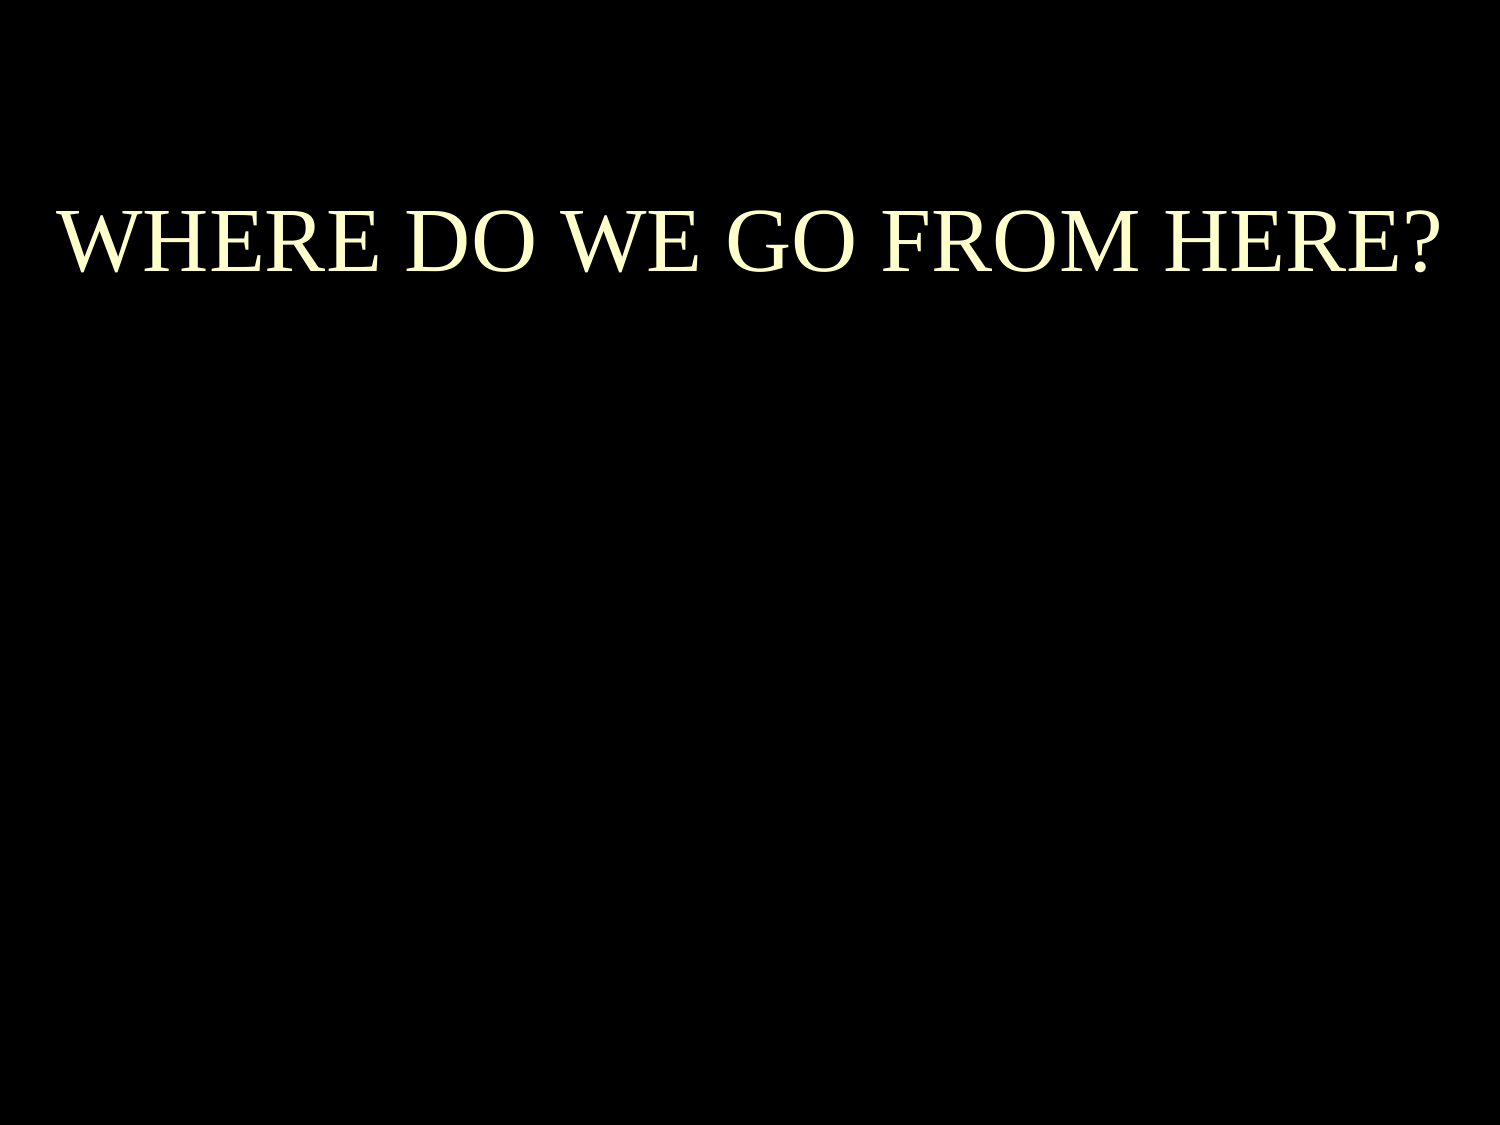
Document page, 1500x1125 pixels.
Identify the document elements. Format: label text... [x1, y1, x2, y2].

title WHERE DO WE GO FROM HERE? [22, 145, 1480, 336]
